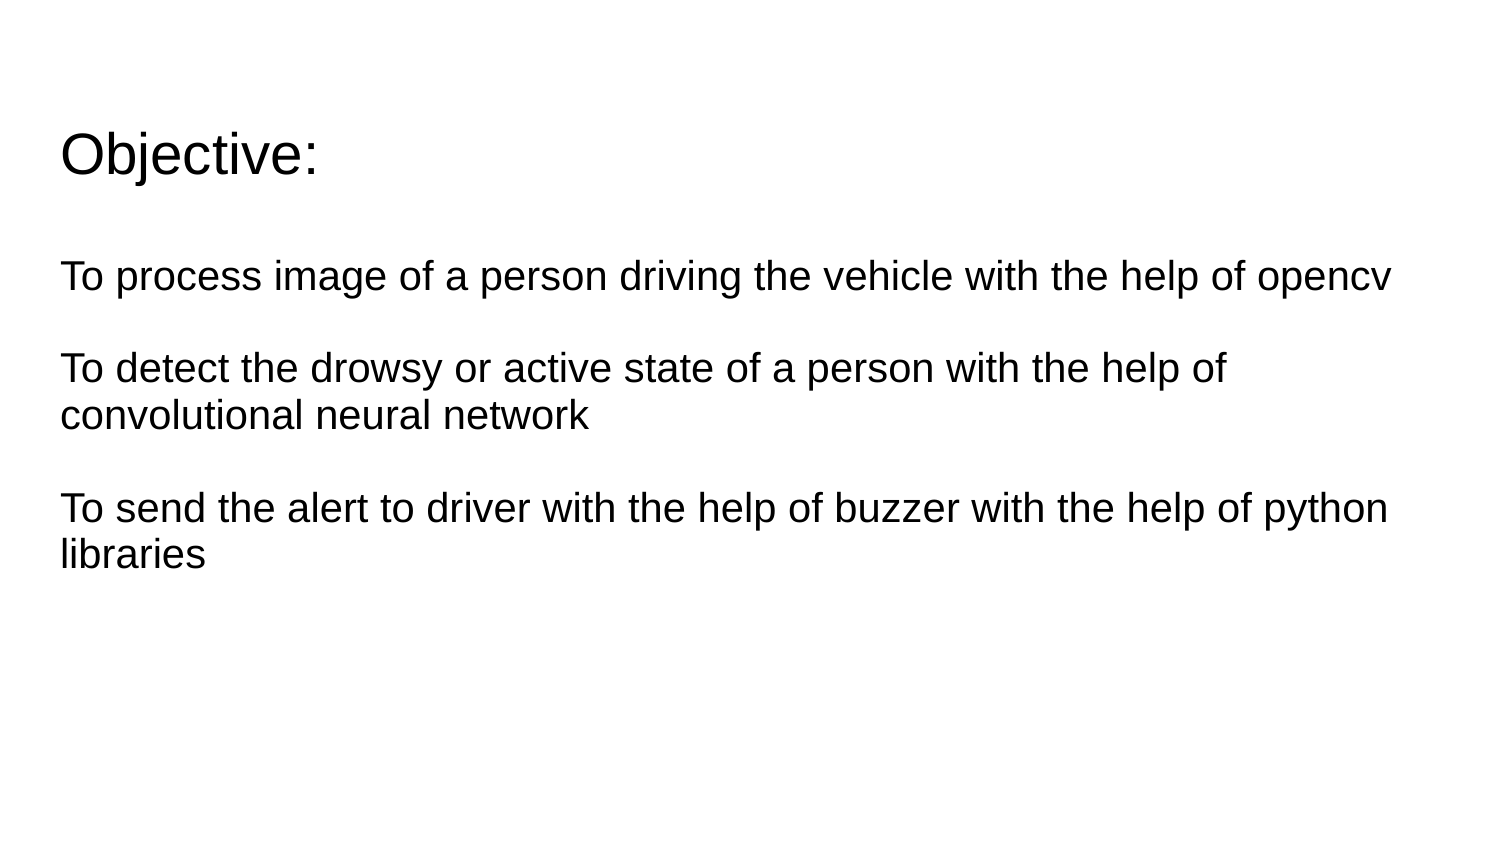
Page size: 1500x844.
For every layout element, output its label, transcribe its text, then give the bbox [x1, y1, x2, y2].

title Objective: To process image of a person driving the vehicle with the help of opencv To detect the drowsy or active state of a person with the help of convolutional neural network To send the alert to driver with the help of buzzer with the help of python libraries [60, 122, 1411, 578]
